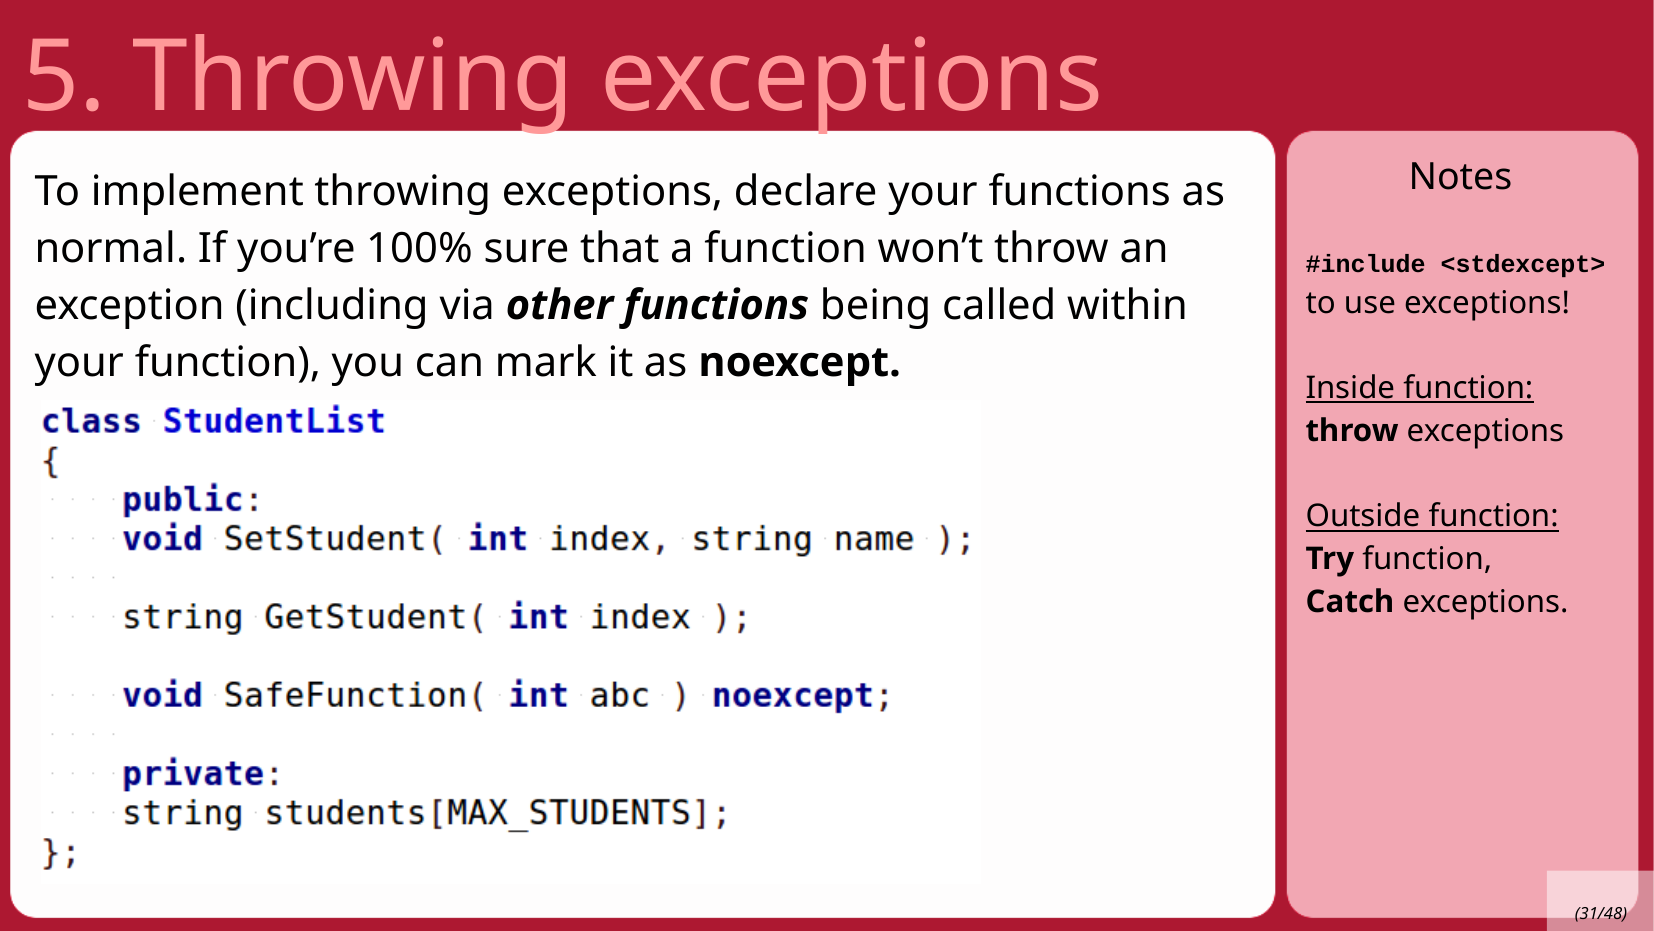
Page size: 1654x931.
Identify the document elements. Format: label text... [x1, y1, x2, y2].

text_box To implement throwing exceptions, declare your functions as normal. If you’re 100% sure that a function won’t throw an exception (including via other functions being called within your function), you can mark it as noexcept. [34, 160, 1247, 350]
text_box Notes #include <stdexcept> to use exceptions! Inside function: throw exceptions Outside function: Try function, Catch exceptions. [1290, 141, 1631, 552]
title 5. Throwing exceptions [22, 7, 1511, 136]
text_box (<number>/48) [1546, 877, 1654, 931]
picture [0, 0, 1654, 931]
